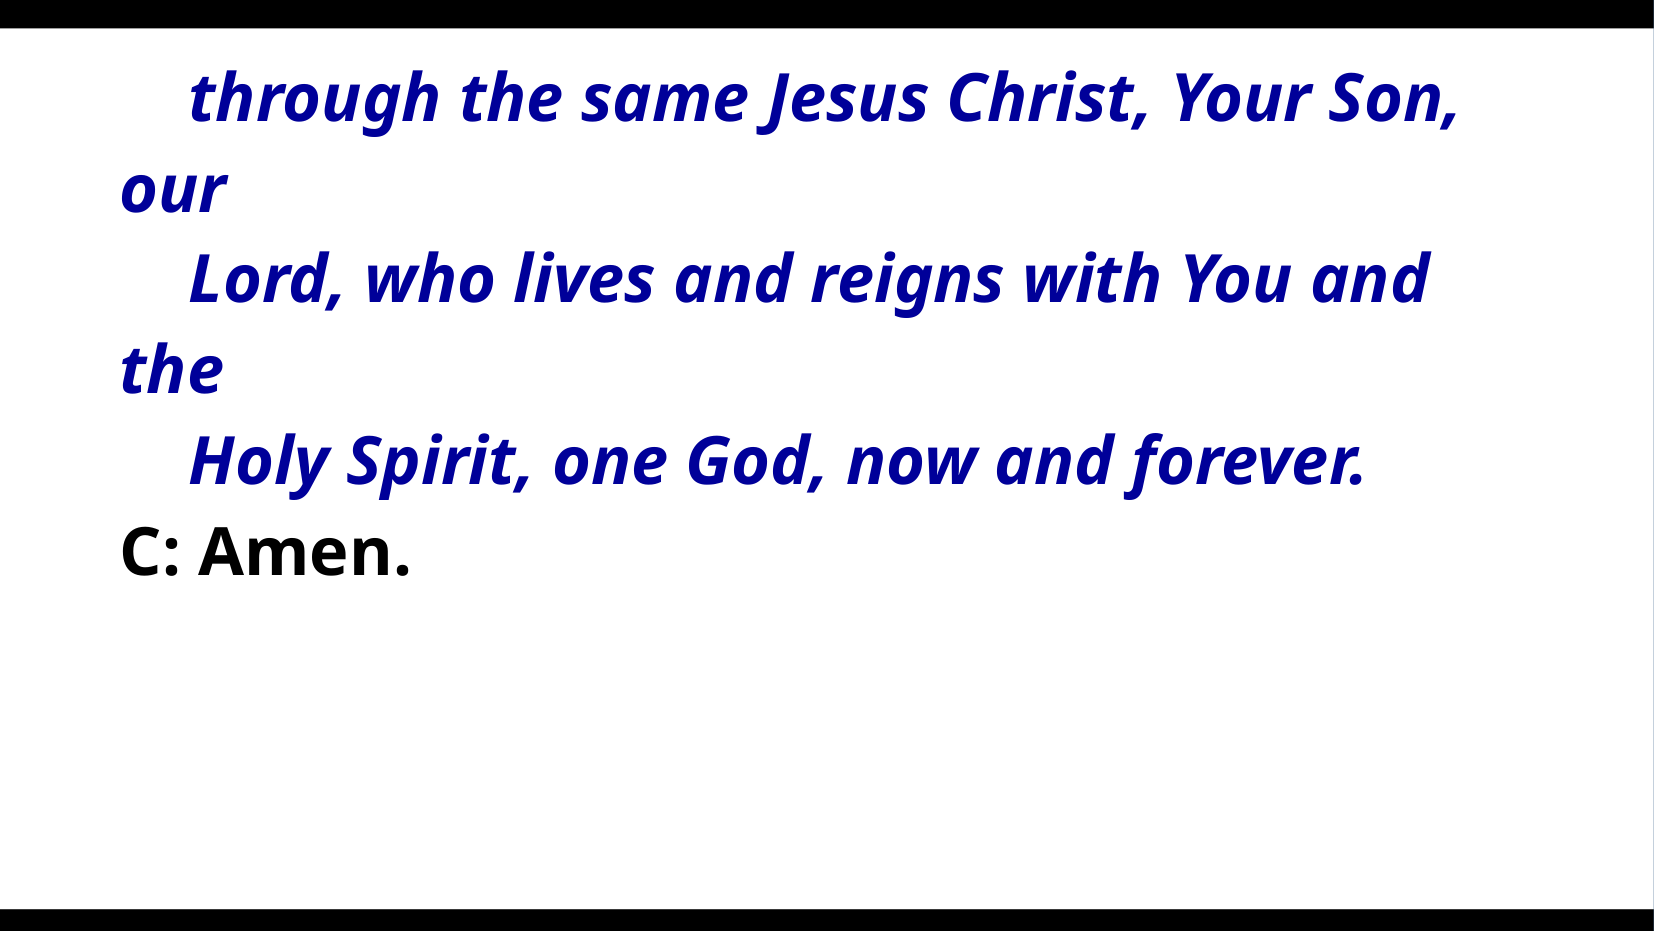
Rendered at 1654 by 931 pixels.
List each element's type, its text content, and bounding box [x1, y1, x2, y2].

text_box through the same Jesus Christ, Your Son, our Lord, who lives and reigns with You and the Holy Spirit, one God, now and forever. C: Amen. [105, 42, 1546, 413]
picture [0, 0, 1654, 931]
